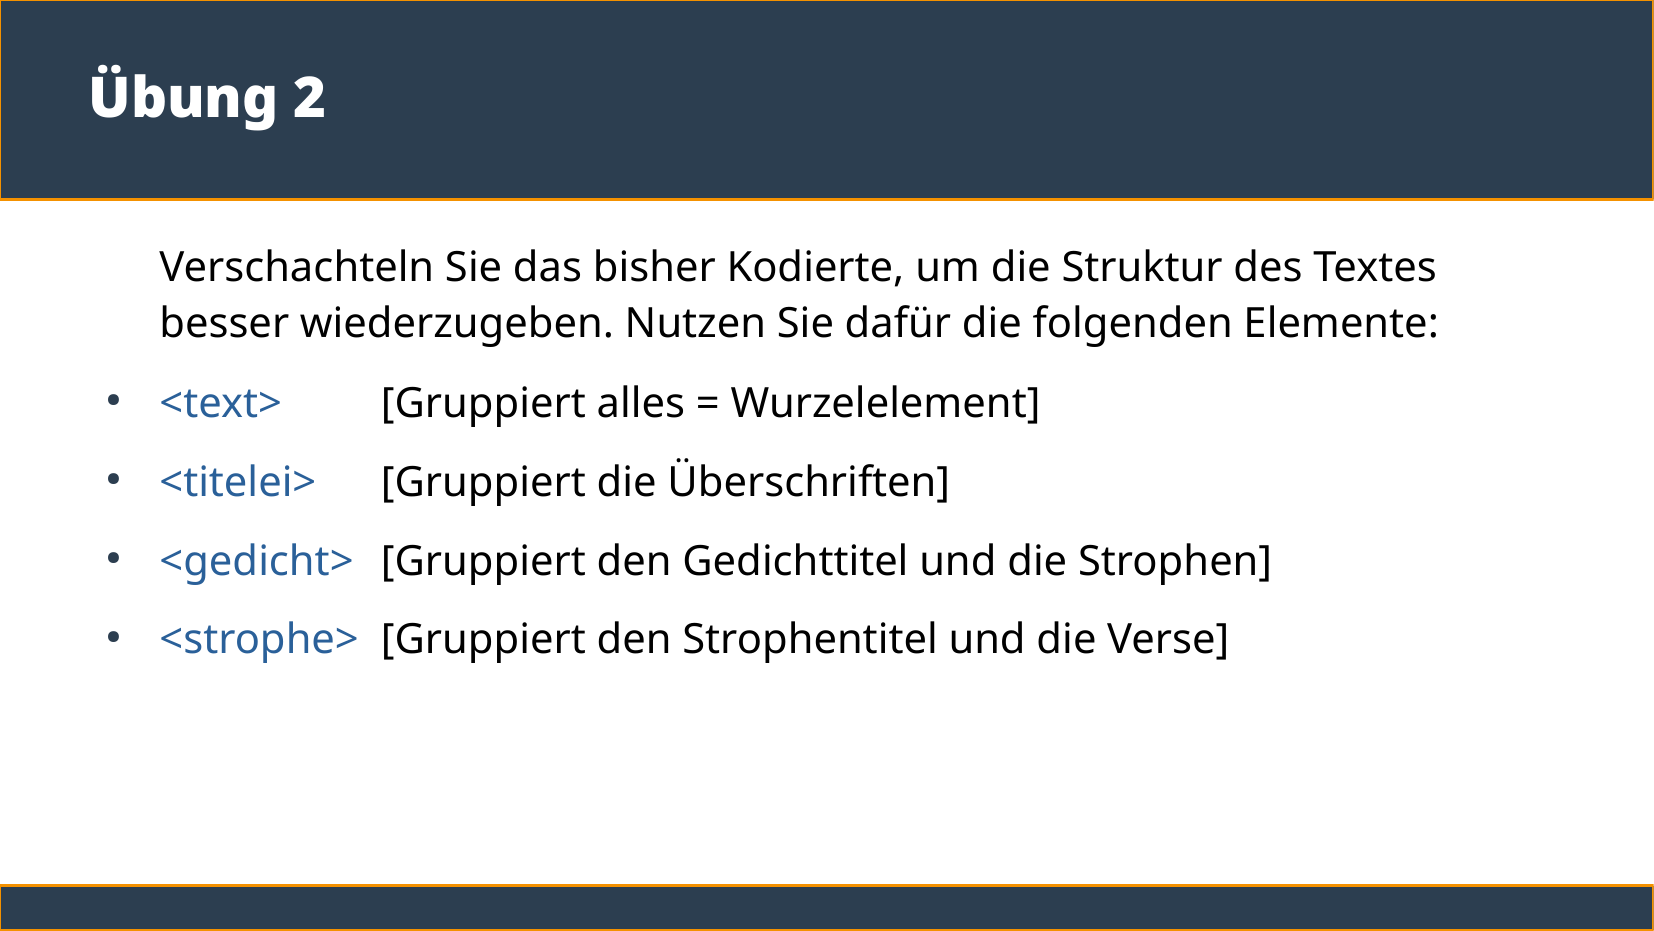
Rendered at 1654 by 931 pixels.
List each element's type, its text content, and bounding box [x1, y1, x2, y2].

title Übung 2 [88, 14, 1565, 178]
list Verschachteln Sie das bisher Kodierte, um die Struktur des Textes besser wiederzugeben. Nutzen Sie dafür die folgenden Elemente: <text> [Gruppiert alles = Wurzelelement] <titelei> [Gruppiert die Überschriften] <gedicht> [Gruppiert den Gedichttitel und die Strophen] <strophe> [Gruppiert den Strophentitel und die Verse] [88, 236, 1565, 813]
